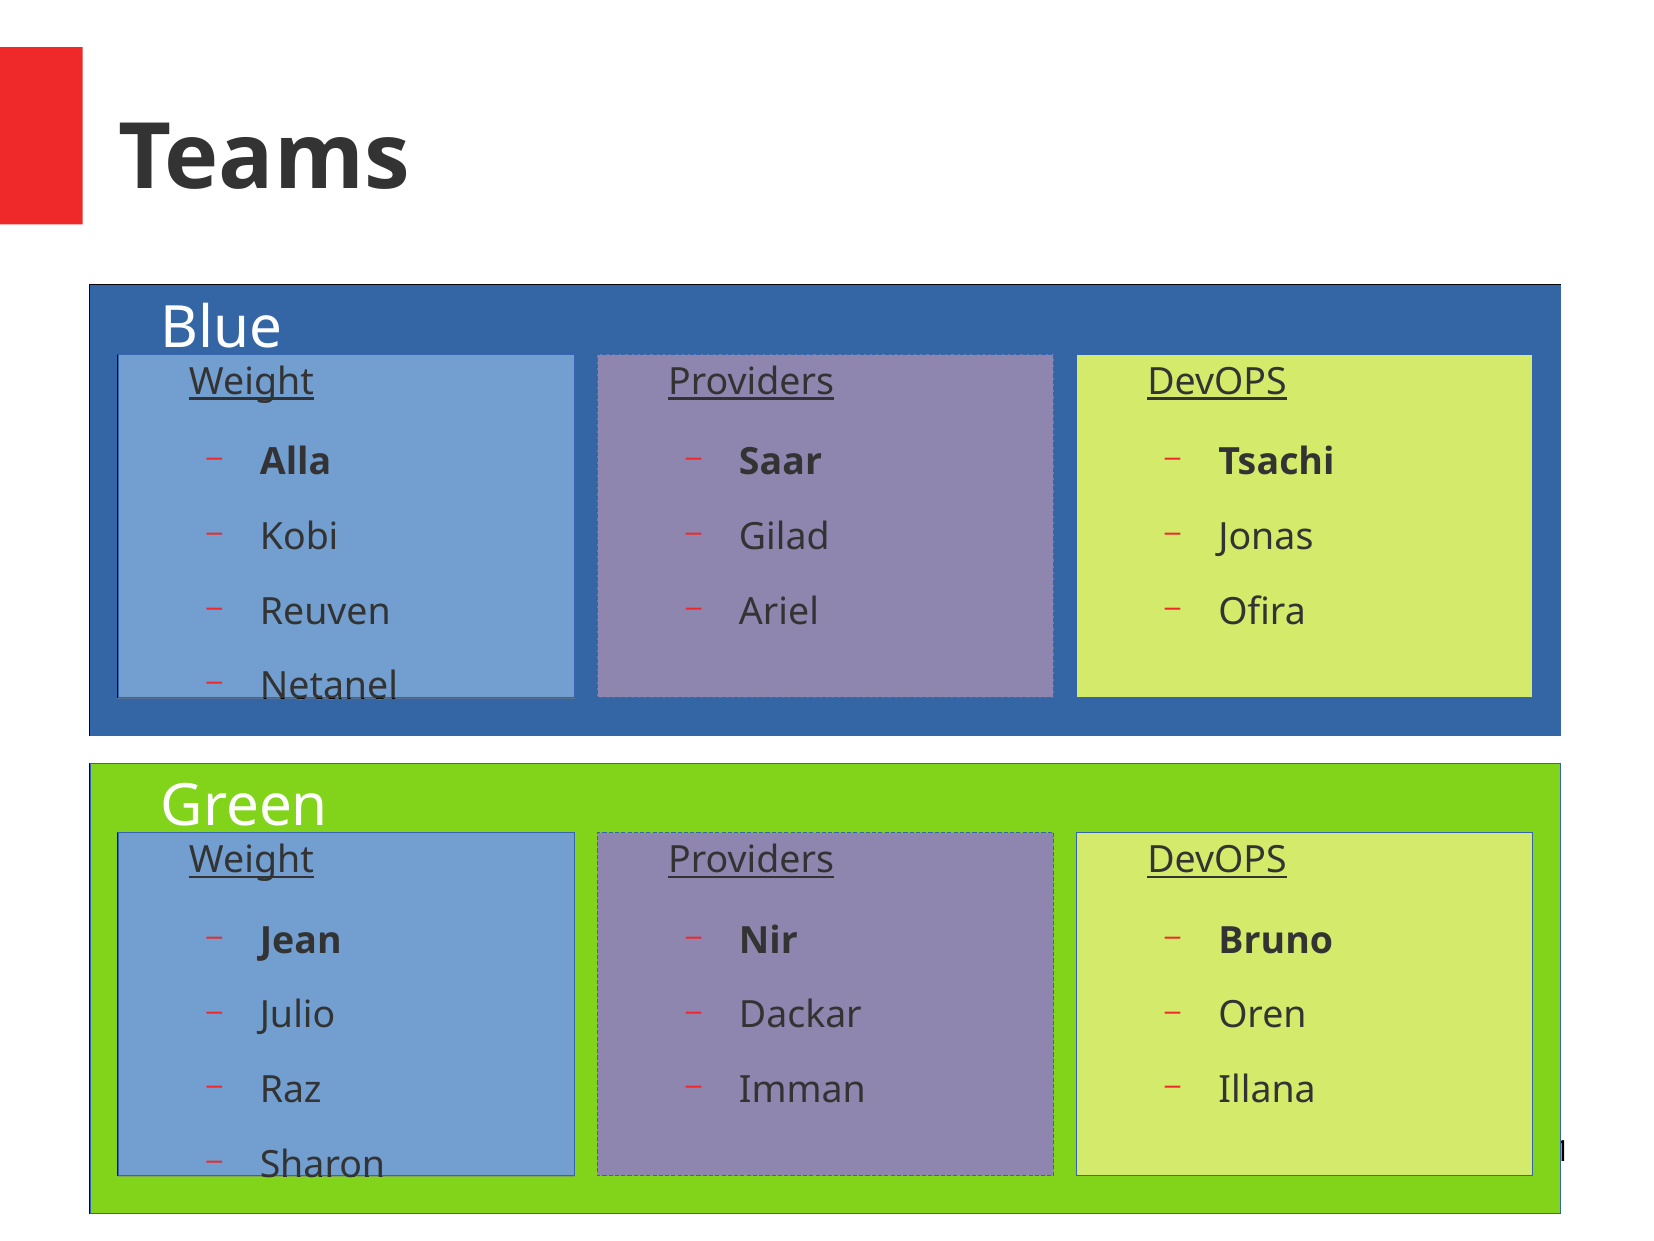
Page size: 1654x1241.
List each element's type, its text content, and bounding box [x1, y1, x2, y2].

list Weight Jean Julio Raz Sharon [118, 832, 575, 1176]
list Blue [90, 285, 1561, 736]
title Teams [118, 49, 1571, 257]
list DevOPS Tsachi Jonas Ofira [1076, 354, 1533, 698]
list Providers Saar Gilad Ariel [597, 354, 1054, 698]
list Providers Nir Dackar Imman [597, 832, 1054, 1176]
list DevOPS Bruno Oren Illana [1076, 832, 1533, 1176]
list Green [90, 763, 1561, 1214]
list Weight Alla Kobi Reuven Netanel [118, 354, 575, 698]
